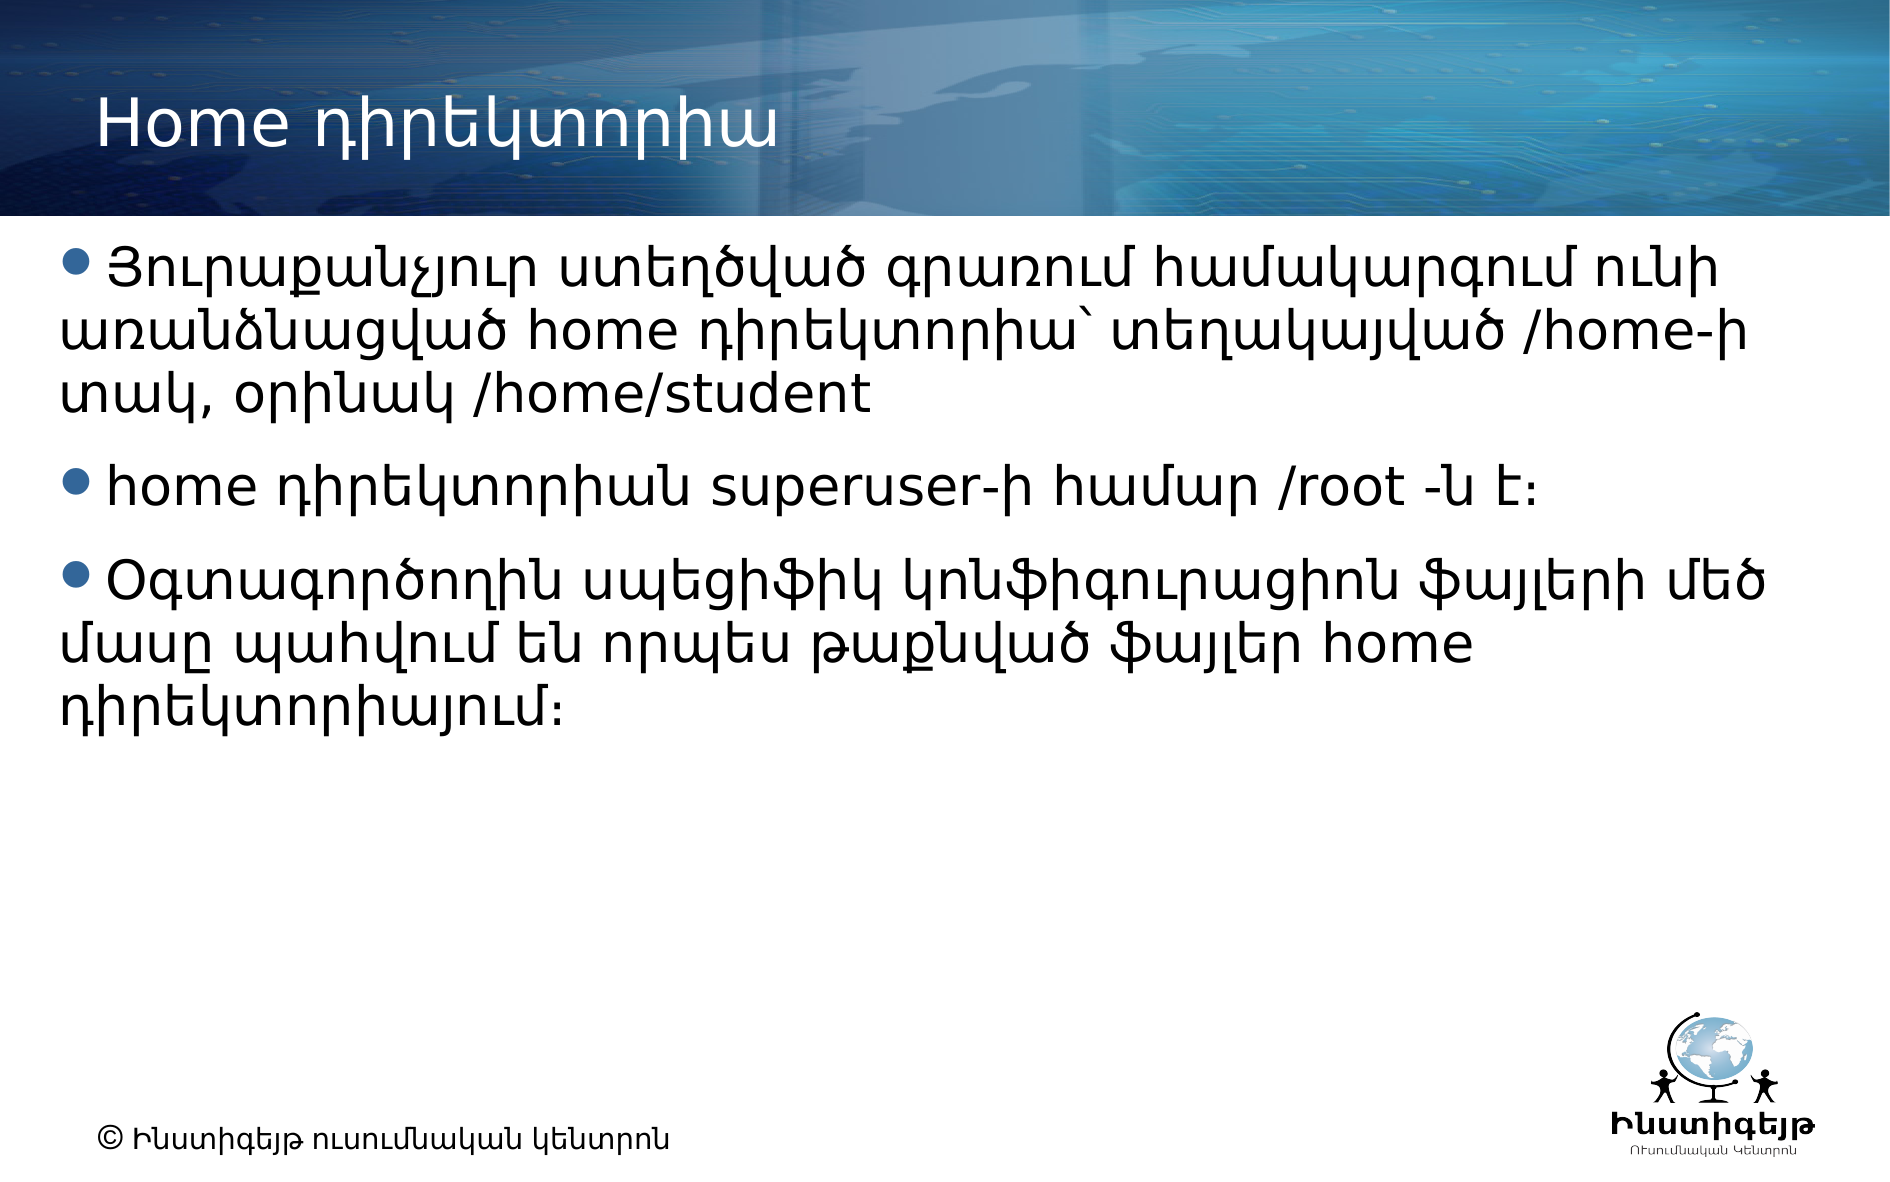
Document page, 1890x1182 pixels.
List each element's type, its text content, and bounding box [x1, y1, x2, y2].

title Home դիրեկտորիա [94, 47, 1793, 217]
picture [1612, 1012, 1815, 1157]
list Յուրաքանչյուր ստեղծված գրառում համակարգում ունի առանձնացված home դիրեկտորիա՝ տեղակայված /home-ի տակ, օրինակ /home/student home դիրեկտորիան superuser-ի համար /root -ն է։ Օգտագործողին սպեցիֆիկ կոնֆիգուրացիոն ֆայլերի մեծ մասը պահվում են որպես թաքնված ֆայլեր home դիրեկտորիայում։ [59, 236, 1831, 1001]
picture [0, 0, 1890, 216]
